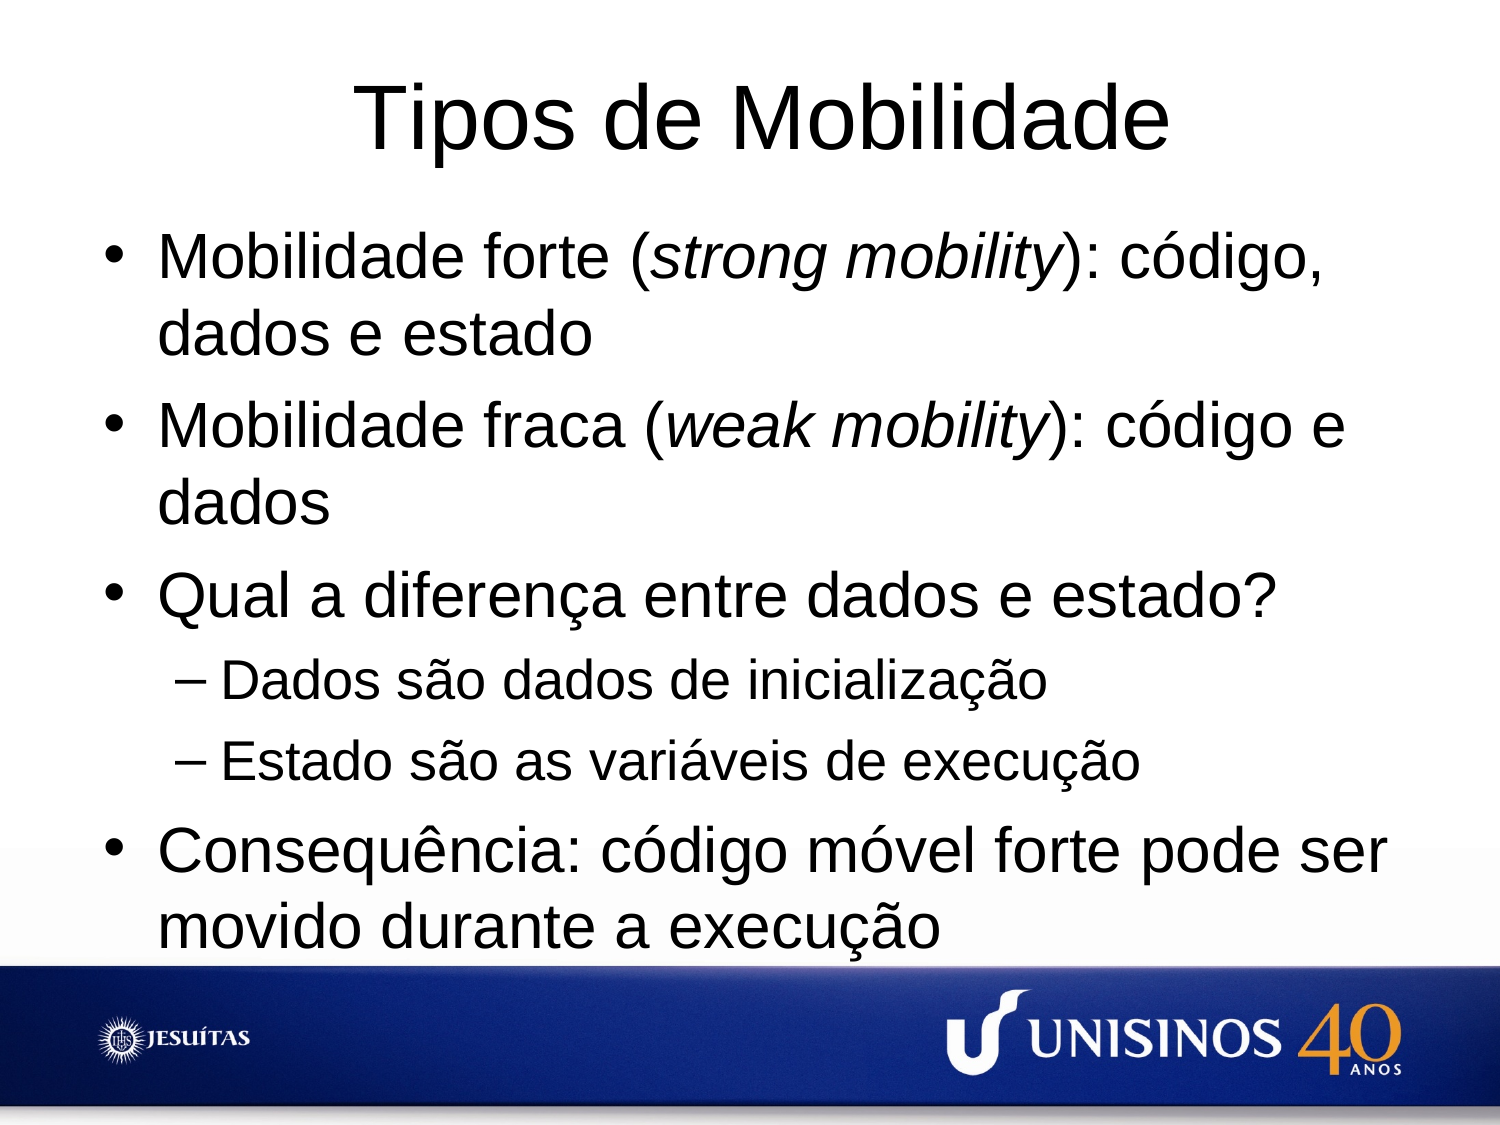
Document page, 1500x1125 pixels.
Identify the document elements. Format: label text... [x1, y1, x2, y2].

title Tipos de Mobilidade [88, 19, 1439, 206]
picture [0, 848, 1500, 1125]
list Mobilidade forte (strong mobility): código, dados e estado Mobilidade fraca (weak mobility): código e dados Qual a diferença entre dados e estado? Dados são dados de inicialização Estado são as variáveis de execução Consequência: código móvel forte pode ser movido durante a execução [88, 206, 1439, 976]
